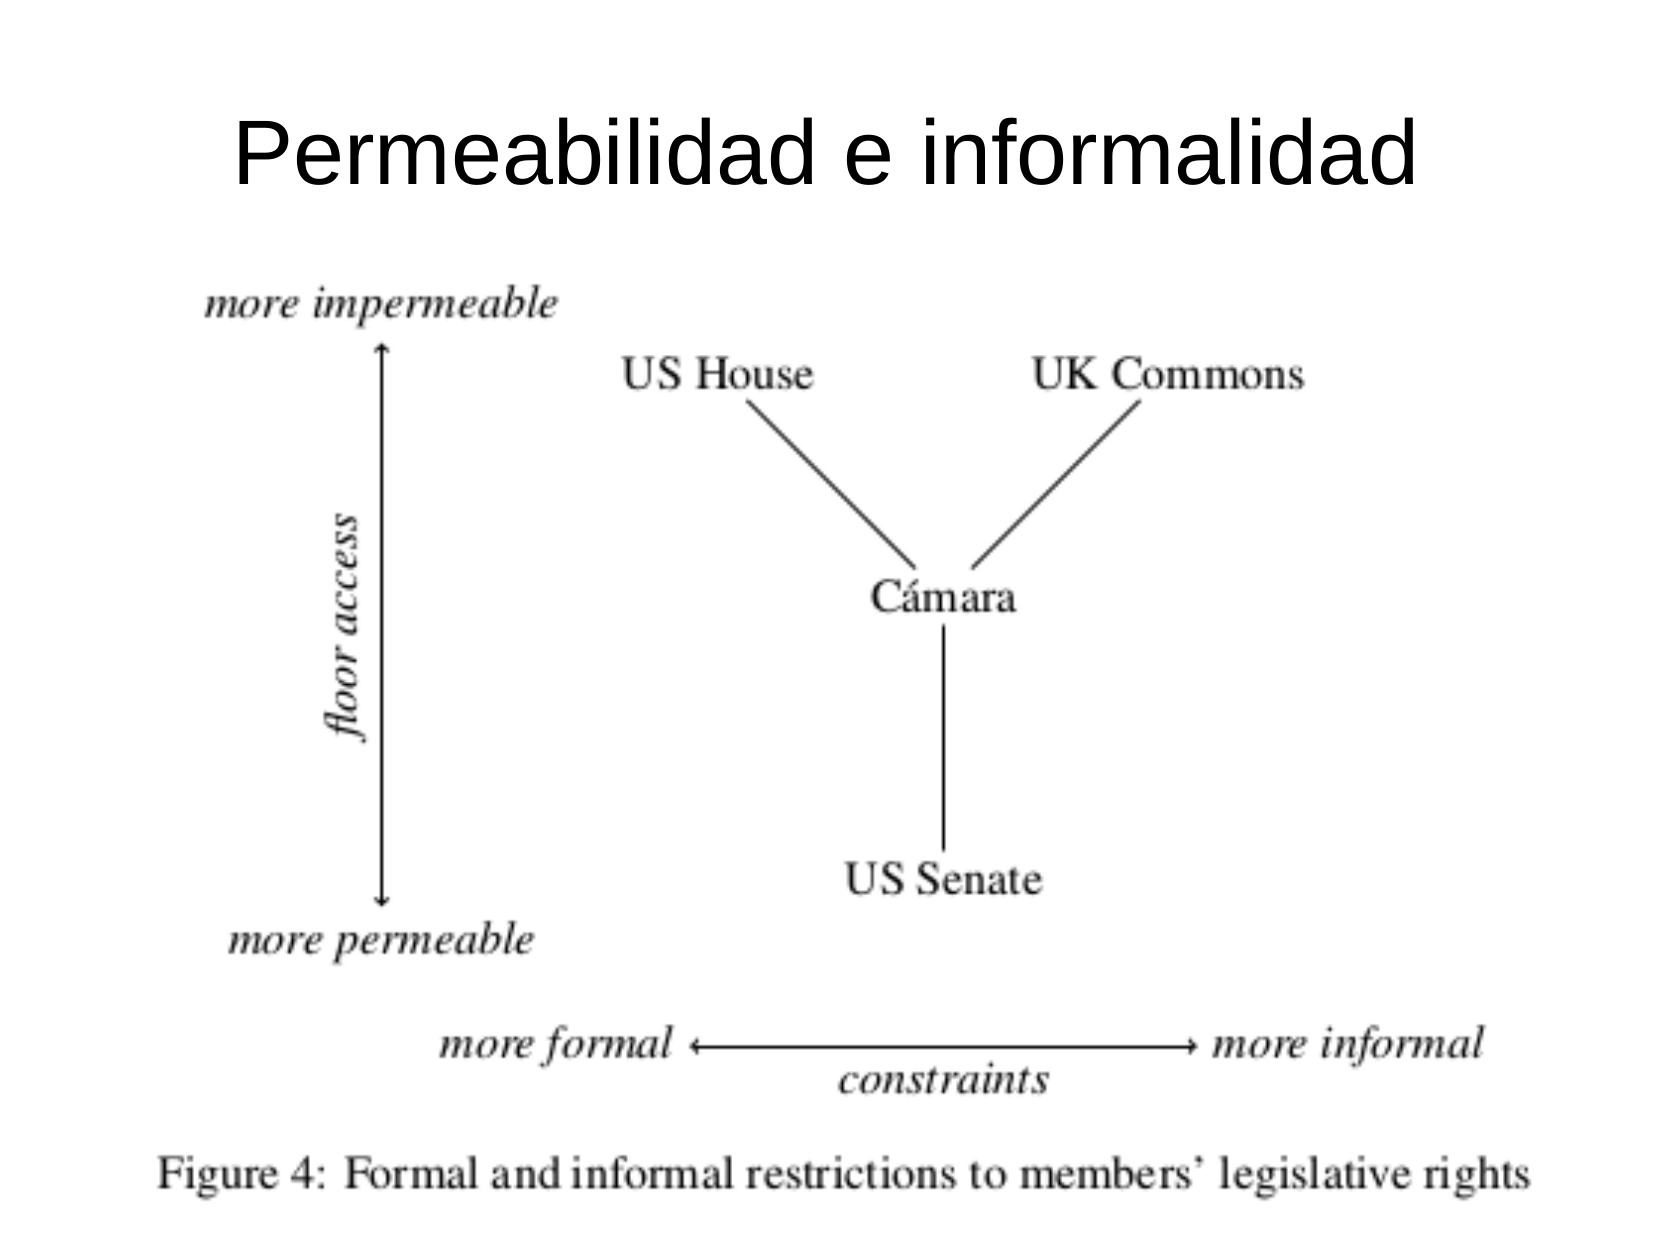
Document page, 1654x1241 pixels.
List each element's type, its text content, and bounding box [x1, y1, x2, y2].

title Permeabilidad e informalidad [82, 49, 1571, 247]
picture [78, 247, 1606, 1225]
